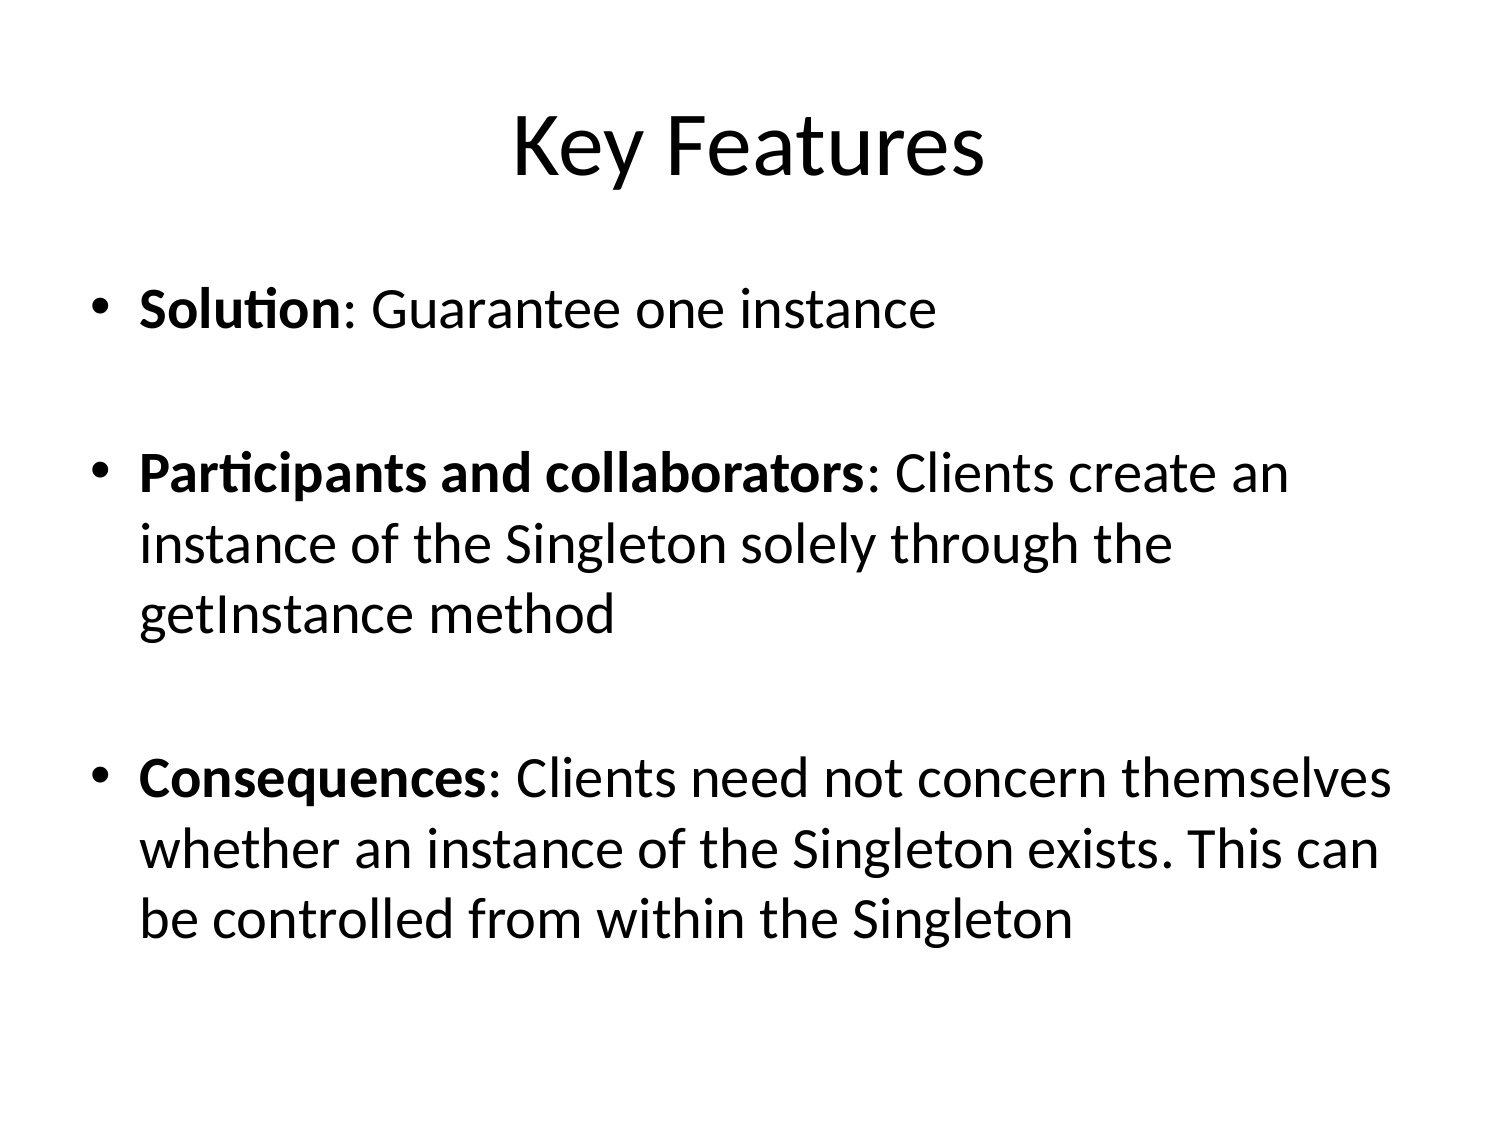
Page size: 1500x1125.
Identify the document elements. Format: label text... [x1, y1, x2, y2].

list Solution: Guarantee one instance Participants and collaborators: Clients create an instance of the Singleton solely through the getInstance method Consequences: Clients need not concern themselves whether an instance of the Singleton exists. This can be controlled from within the Singleton [75, 262, 1425, 1005]
title Key Features [75, 45, 1425, 233]
